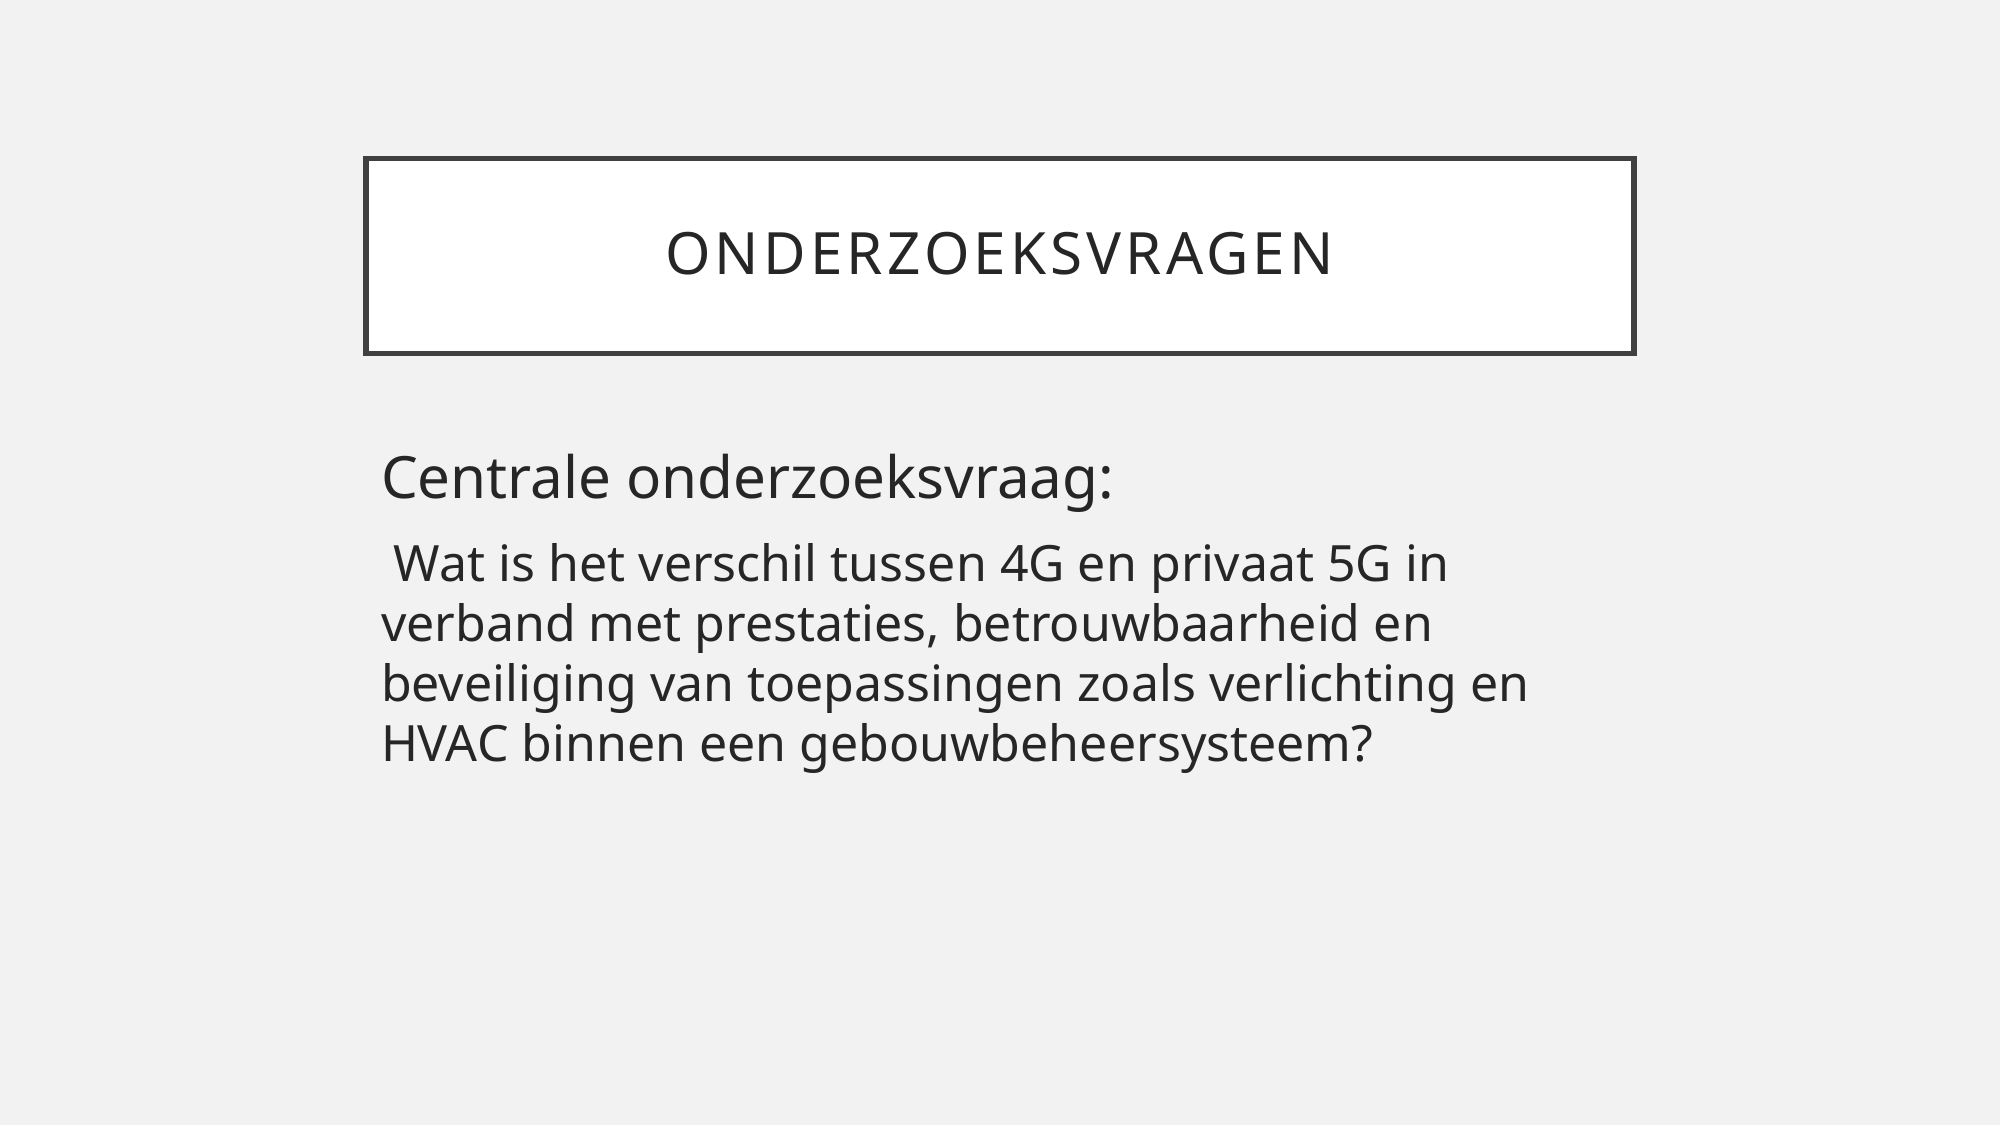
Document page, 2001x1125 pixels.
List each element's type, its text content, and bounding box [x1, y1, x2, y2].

list Centrale onderzoeksvraag: Wat is het verschil tussen 4G en privaat 5G in verband met prestaties, betrouwbaarheid en beveiliging van toepassingen zoals verlichting en HVAC binnen een gebouwbeheersysteem? [366, 432, 1634, 942]
title Onderzoeksvragen [366, 158, 1634, 354]
